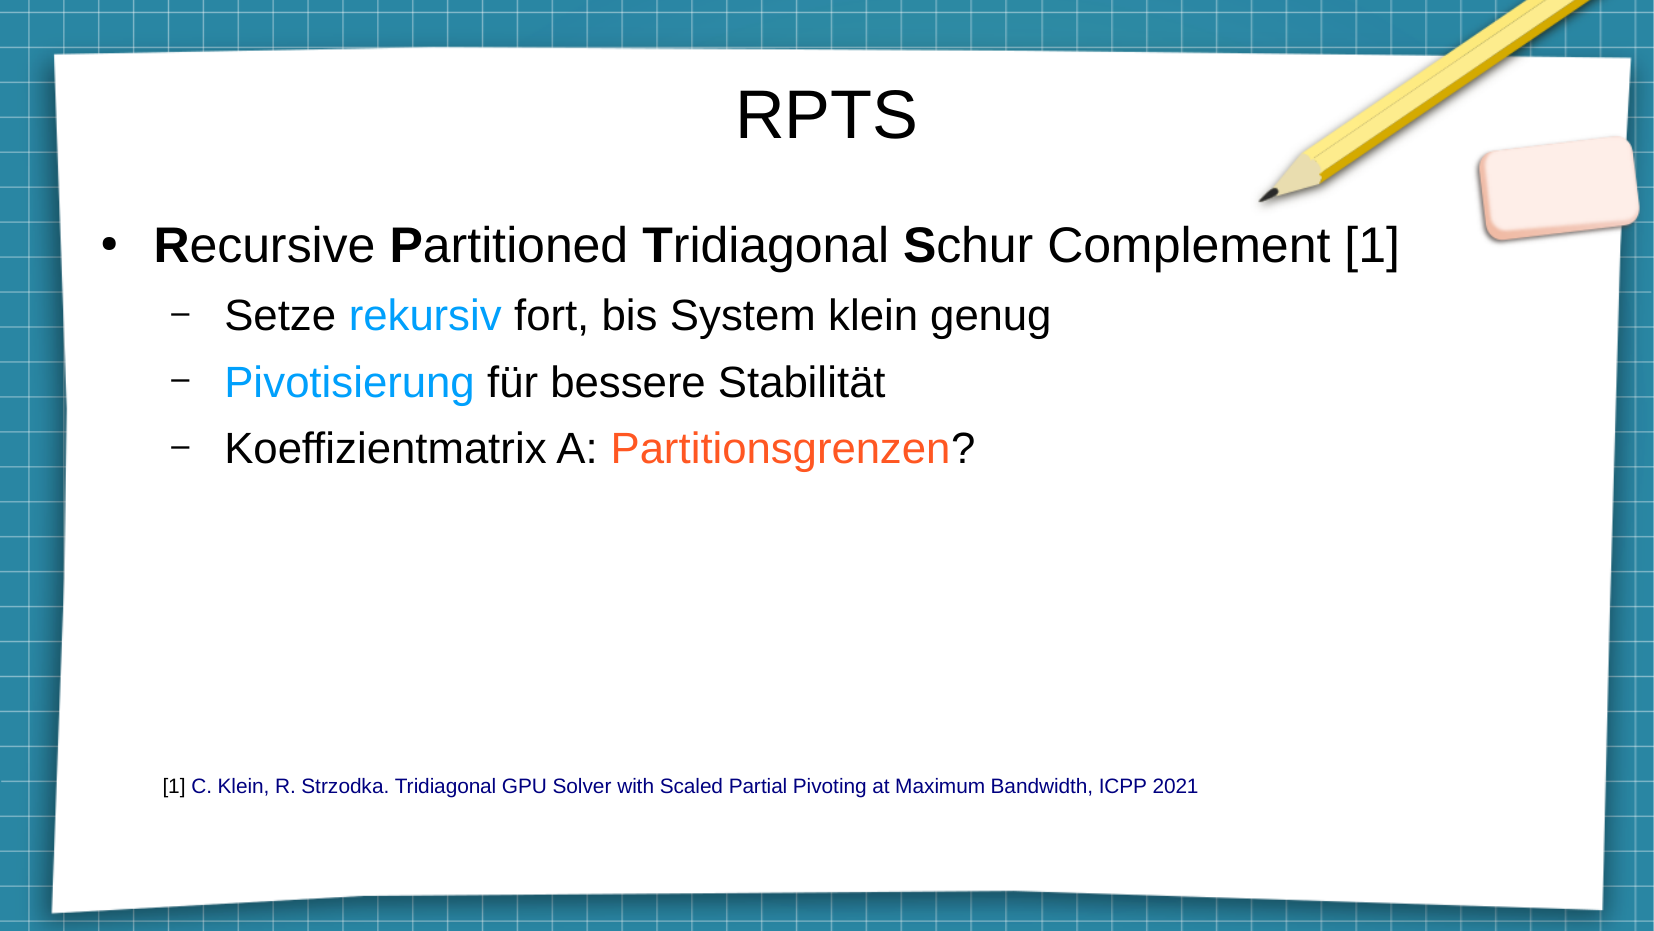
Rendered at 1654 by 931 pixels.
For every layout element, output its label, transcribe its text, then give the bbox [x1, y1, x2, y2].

text_box [1] C. Klein, R. Strzodka. Tridiagonal GPU Solver with Scaled Partial Pivoting at Maximum Bandwidth, ICPP 2021 [147, 767, 1388, 806]
title RPTS [82, 37, 1571, 193]
picture [0, 0, 1654, 931]
list Recursive Partitioned Tridiagonal Schur Complement [1] Setze rekursiv fort, bis System klein genug Pivotisierung für bessere Stabilität Koeffizientmatrix A: Partitionsgrenzen? [82, 217, 1571, 758]
